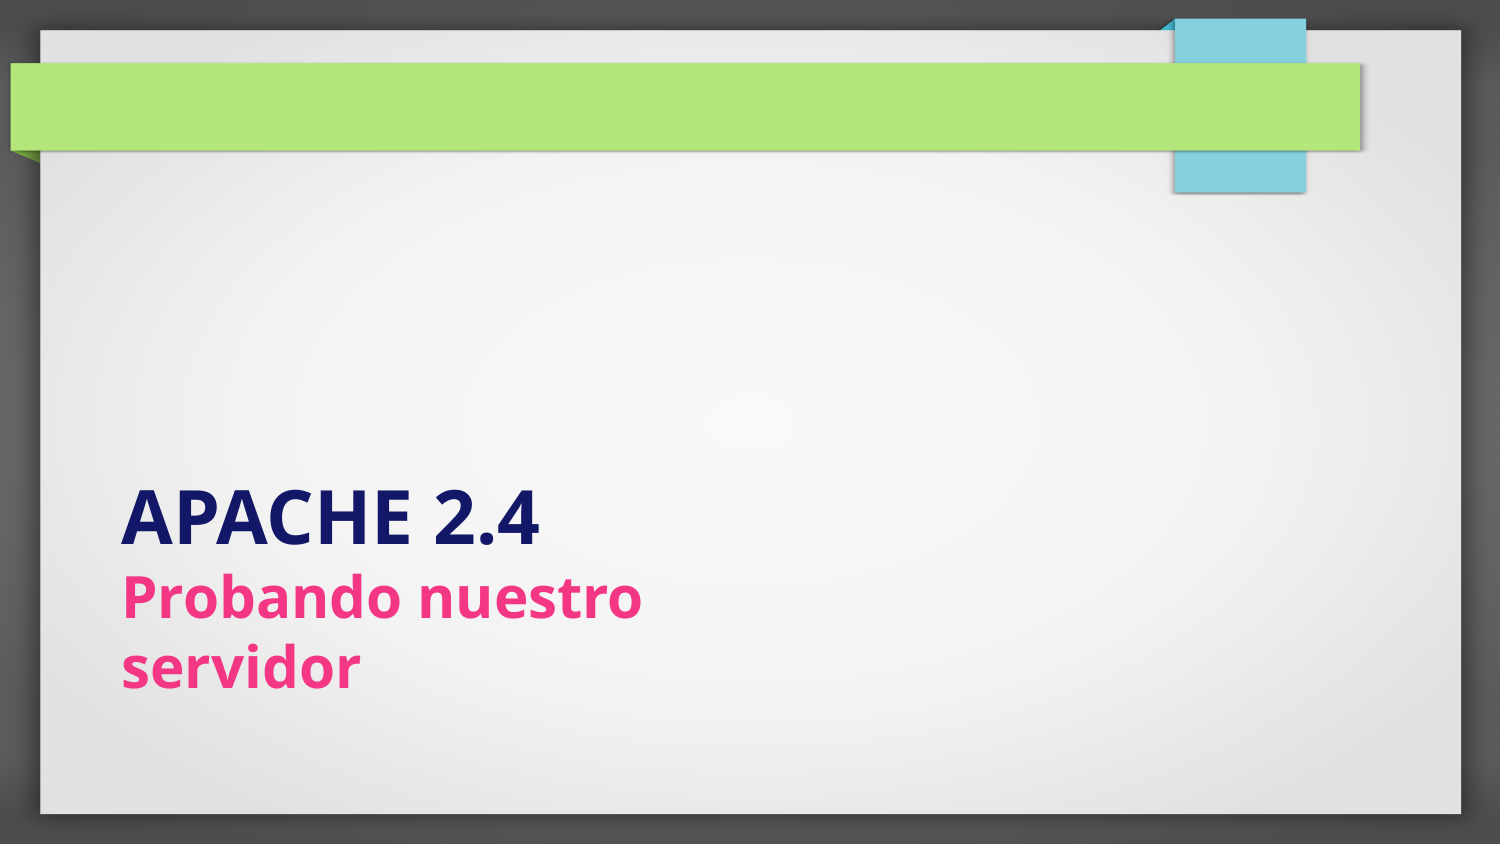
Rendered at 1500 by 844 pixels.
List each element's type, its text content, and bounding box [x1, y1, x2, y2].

title APACHE 2.4 Probando nuestro servidor [106, 520, 801, 715]
picture [0, 0, 1500, 844]
